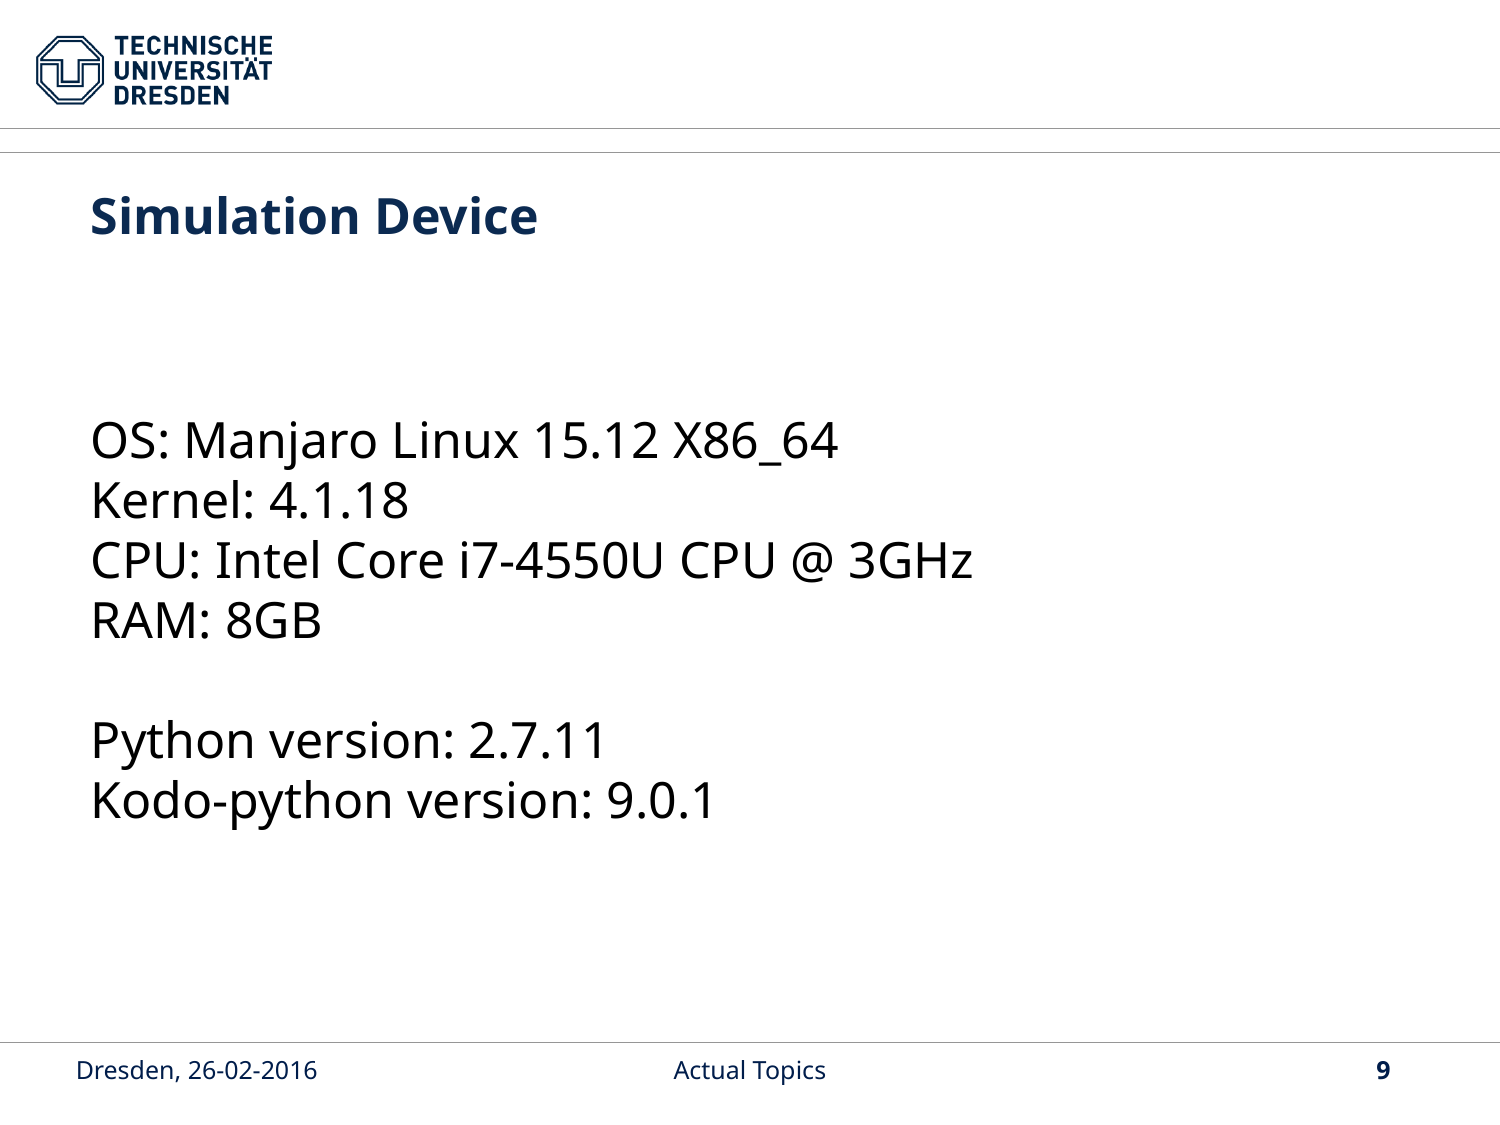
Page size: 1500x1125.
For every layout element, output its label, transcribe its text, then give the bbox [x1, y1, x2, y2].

picture [35, 35, 272, 105]
title OS: Manjaro Linux 15.12 X86_64 Kernel: 4.1.18 CPU: Intel Core i7-4550U CPU @ 3GHz RAM: 8GB Python version: 2.7.11 Kodo-python version: 9.0.1 [90, 587, 1410, 650]
title Simulation Device [90, 182, 1410, 246]
